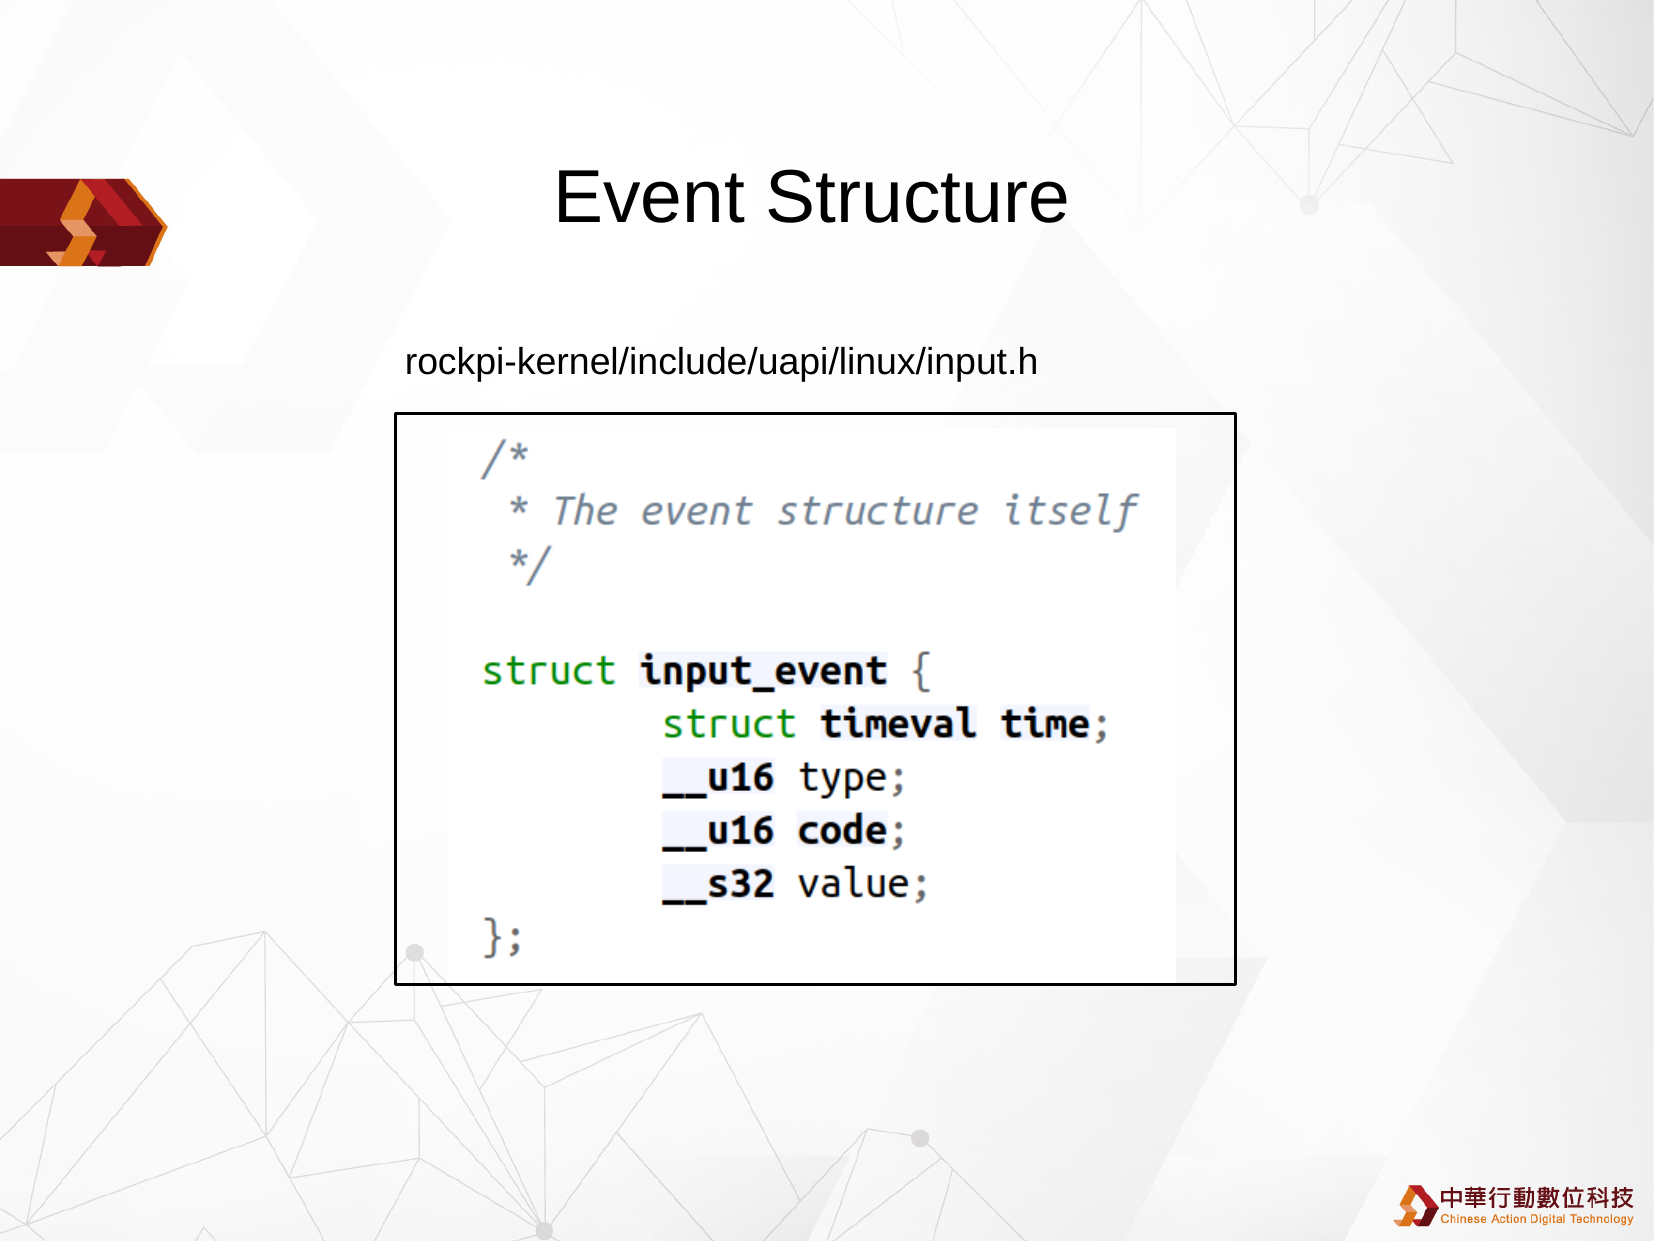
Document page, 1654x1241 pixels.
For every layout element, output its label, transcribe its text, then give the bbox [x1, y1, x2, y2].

picture [0, 0, 1654, 1241]
title Event Structure [118, 112, 1506, 281]
text_box rockpi-kernel/include/uapi/linux/input.h [390, 333, 1246, 391]
